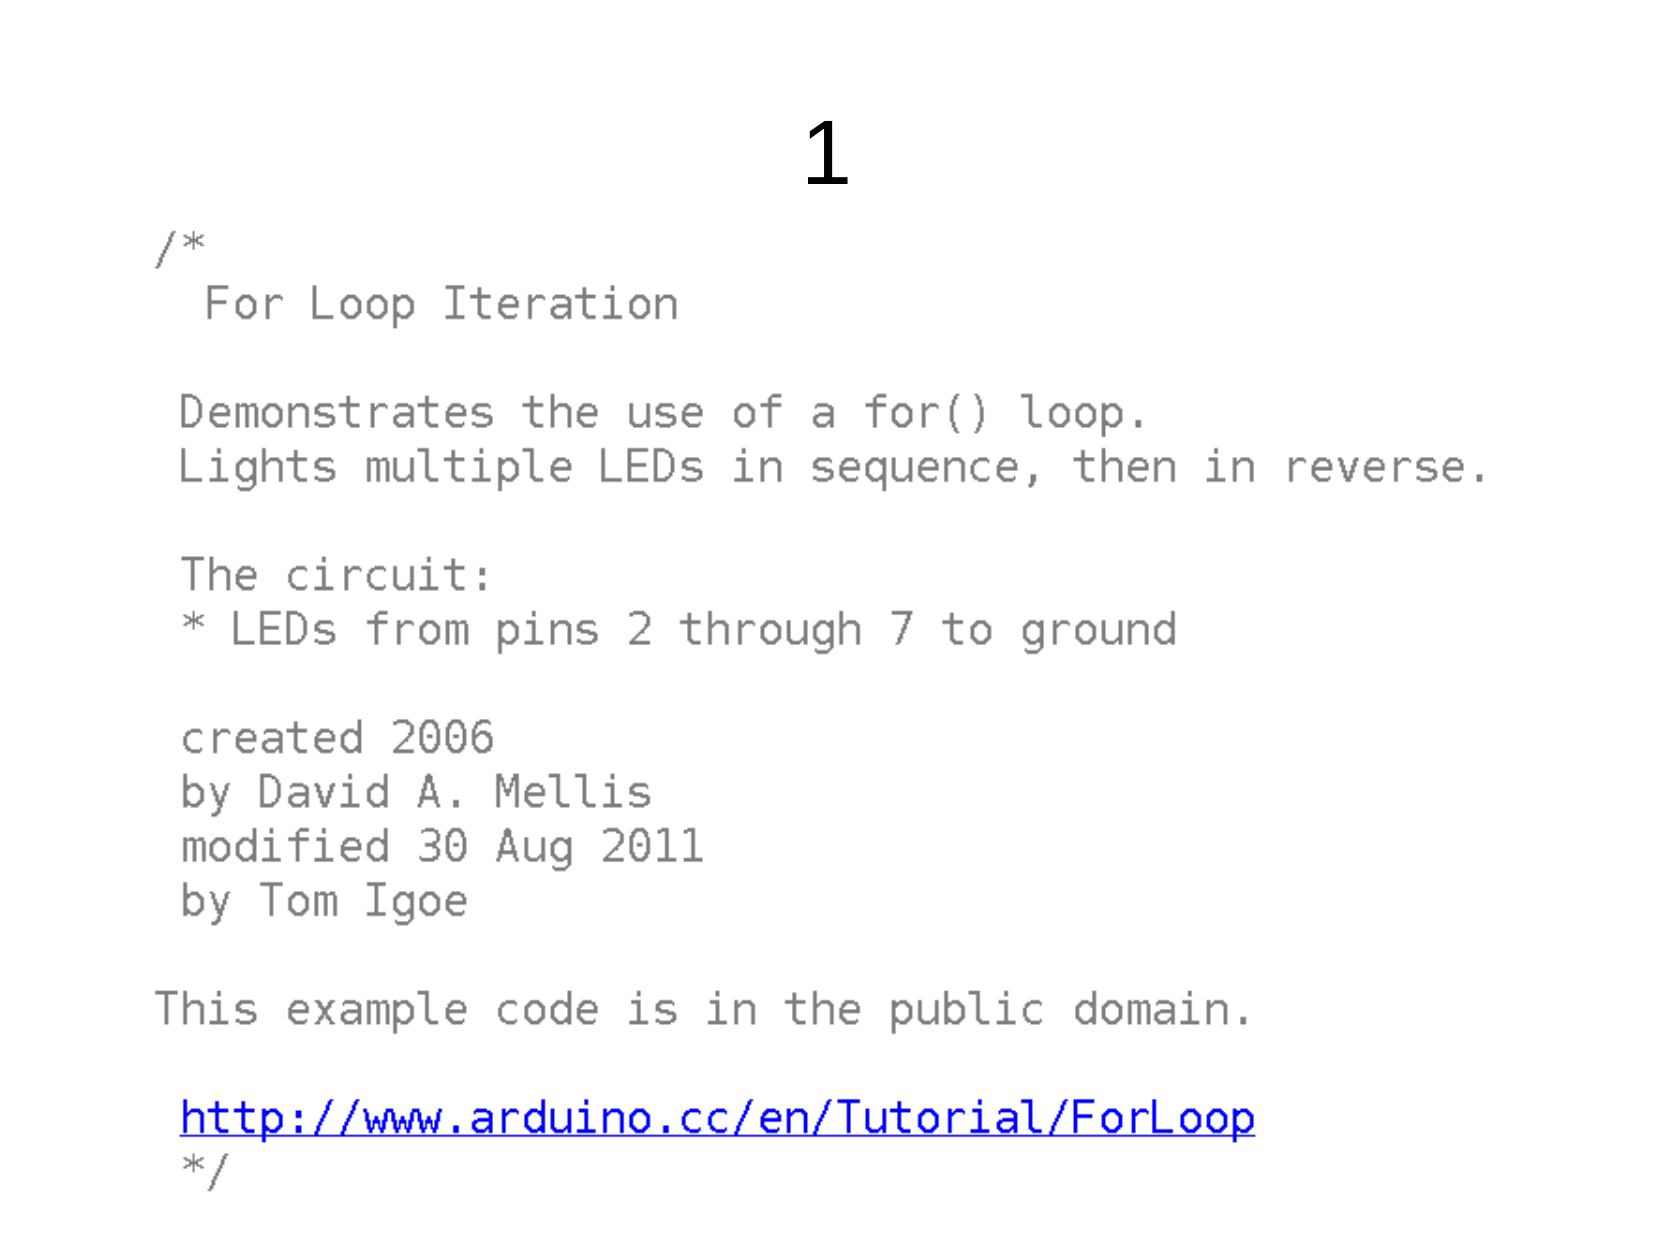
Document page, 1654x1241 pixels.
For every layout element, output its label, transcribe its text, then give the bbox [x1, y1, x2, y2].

title 1 [82, 49, 1571, 257]
picture [150, 257, 1492, 1212]
